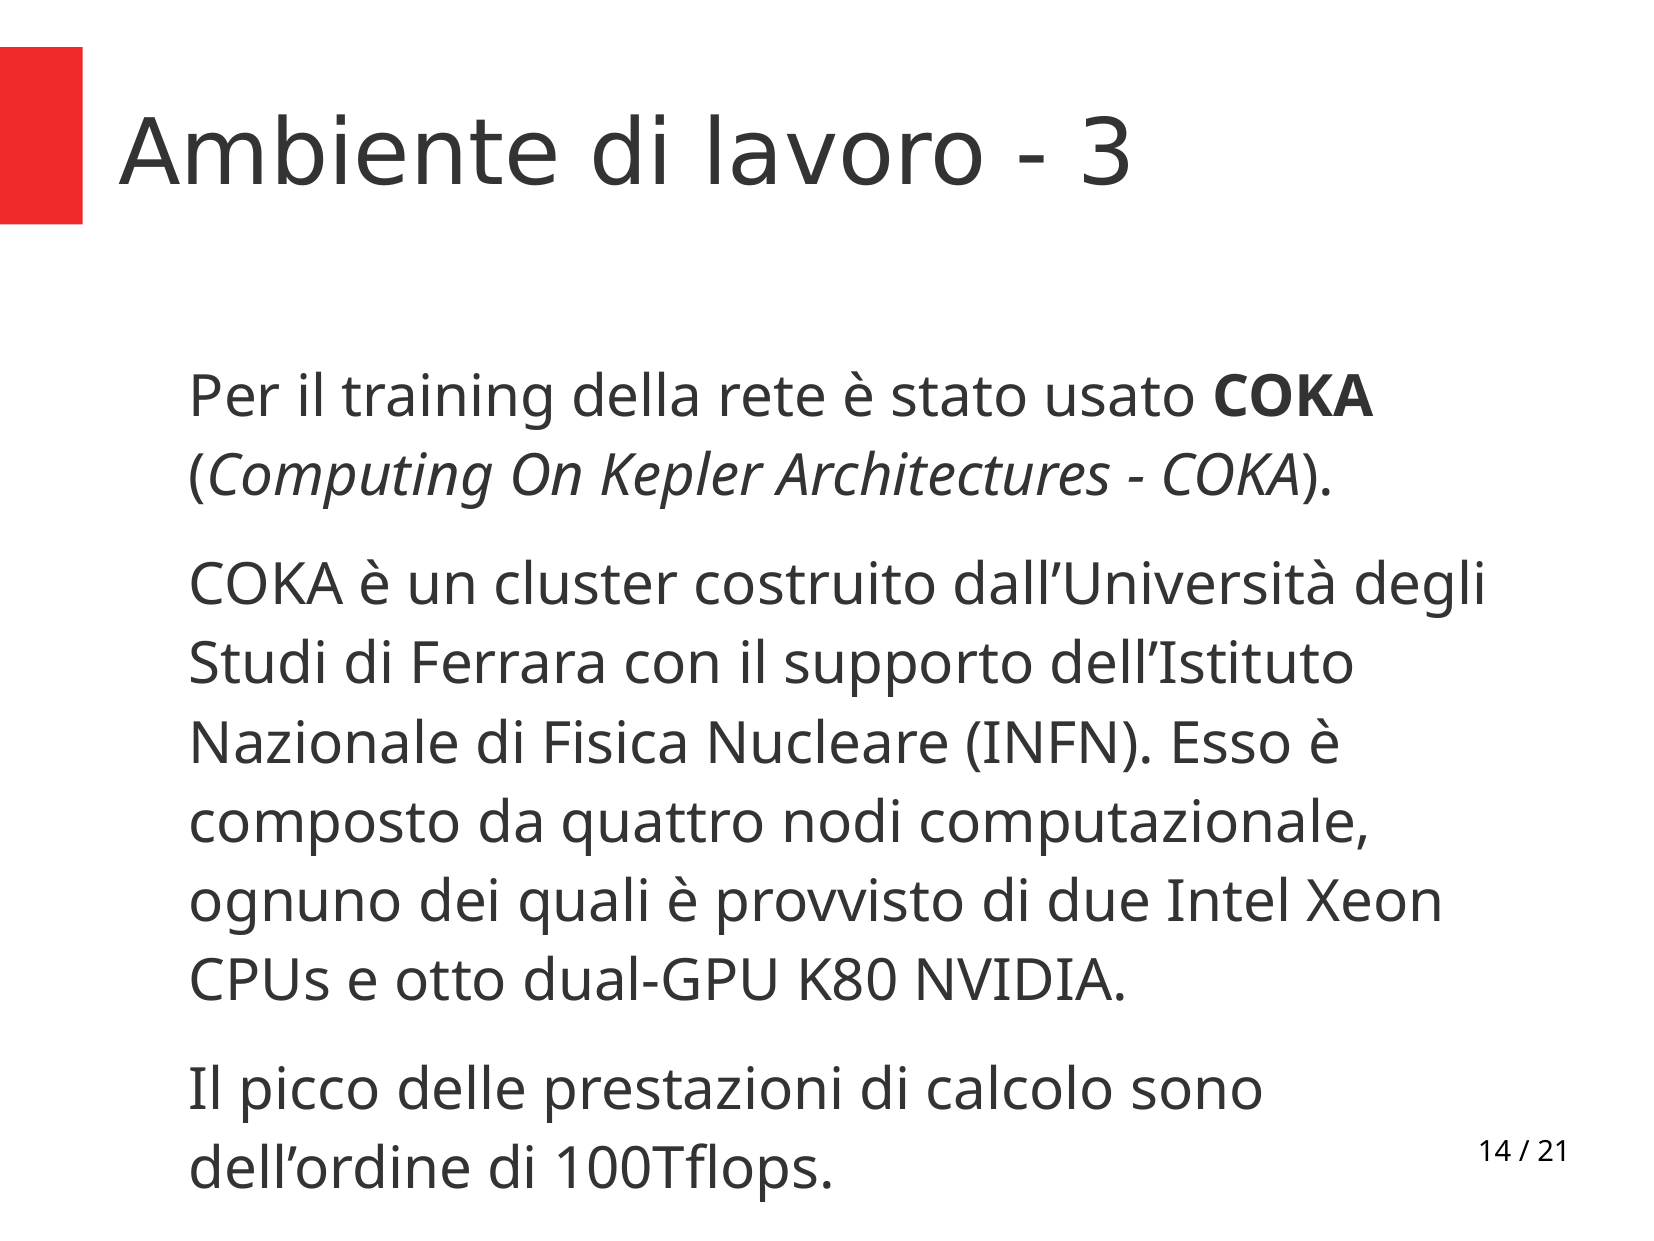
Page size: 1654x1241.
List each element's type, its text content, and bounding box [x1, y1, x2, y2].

list Per il training della rete è stato usato COKA (Computing On Kepler Architectures - COKA). COKA è un cluster costruito dall’Università degli Studi di Ferrara con il supporto dell’Istituto Nazionale di Fisica Nucleare (INFN). Esso è composto da quattro nodi computazionale, ognuno dei quali è provvisto di due Intel Xeon CPUs e otto dual-GPU K80 NVIDIA. Il picco delle prestazioni di calcolo sono dell’ordine di 100Tflops. [118, 354, 1536, 1074]
title Ambiente di lavoro - 3 [118, 49, 1571, 257]
